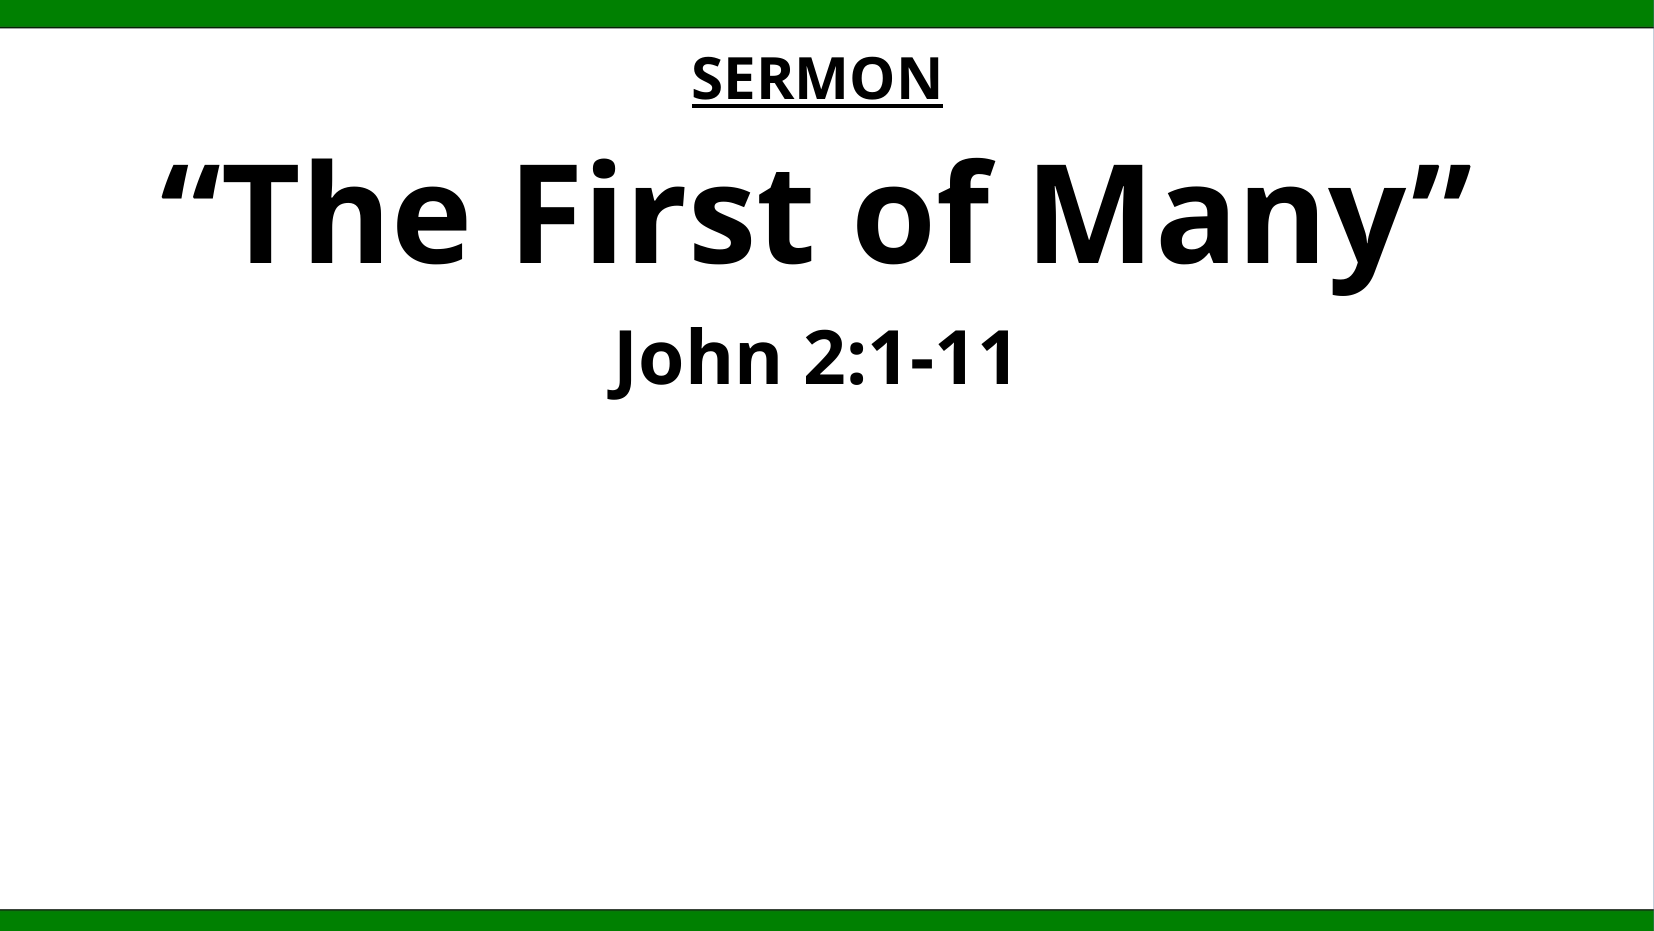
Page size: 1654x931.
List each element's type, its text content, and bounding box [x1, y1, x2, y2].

picture [0, 0, 1654, 931]
text_box Sermon “The First of Many” John 2:1-11 [90, 30, 1546, 405]
